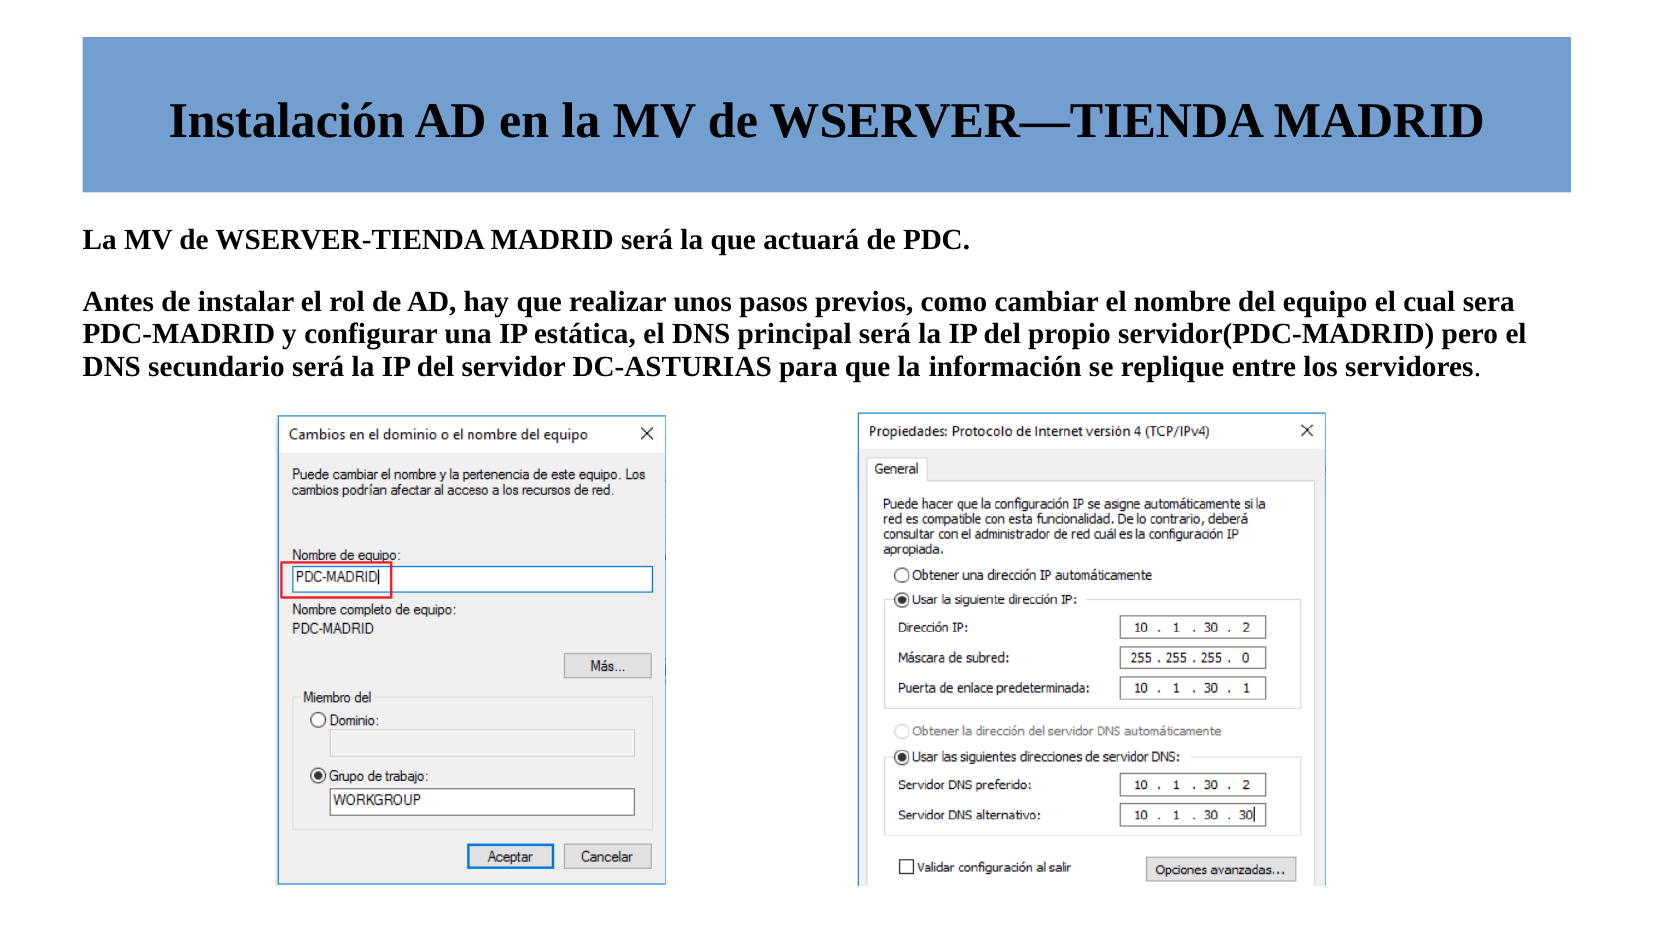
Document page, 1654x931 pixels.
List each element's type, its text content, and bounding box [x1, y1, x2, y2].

picture [856, 411, 1326, 886]
picture [275, 413, 666, 886]
list La MV de WSERVER-TIENDA MADRID será la que actuará de PDC. Antes de instalar el rol de AD, hay que realizar unos pasos previos, como cambiar el nombre del equipo el cual sera PDC-MADRID y configurar una IP estática, el DNS principal será la IP del propio servidor(PDC-MADRID) pero el DNS secundario será la IP del servidor DC-ASTURIAS para que la información se replique entre los servidores. [82, 217, 1571, 758]
title Instalación AD en la MV de WSERVER—TIENDA MADRID [82, 37, 1571, 193]
